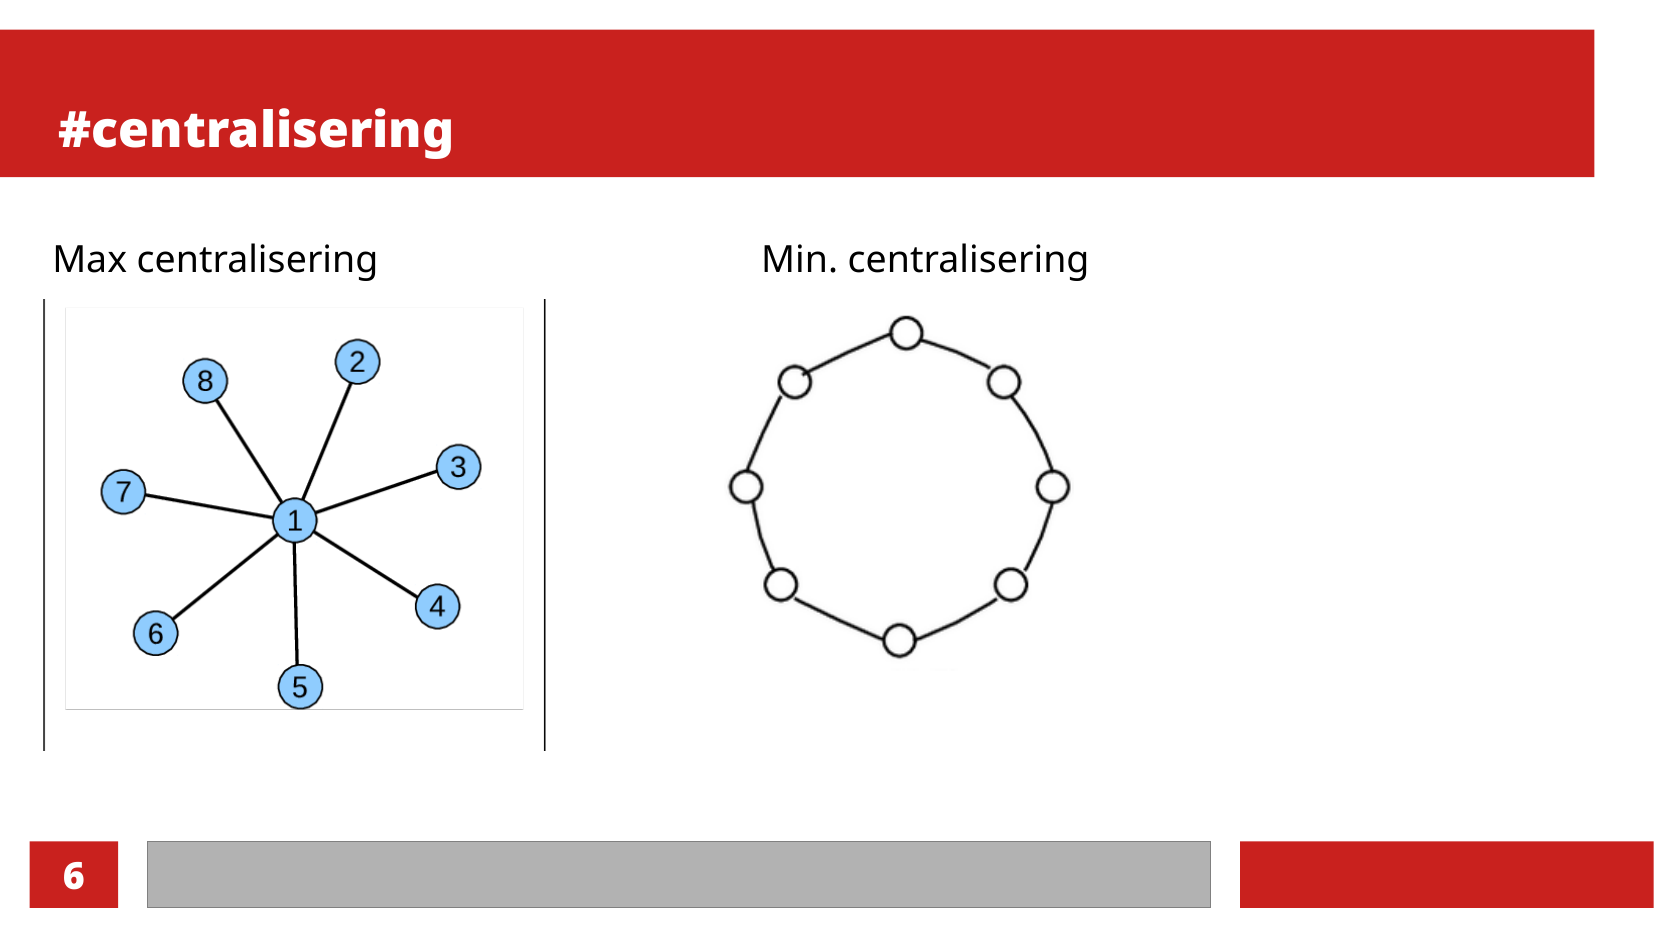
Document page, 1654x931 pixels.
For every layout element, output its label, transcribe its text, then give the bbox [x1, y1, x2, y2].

title #centralisering [59, 44, 1595, 163]
picture [723, 299, 1088, 671]
text_box Max centralisering [37, 225, 352, 288]
text_box Min. centralisering [746, 225, 1064, 288]
picture [37, 299, 552, 751]
